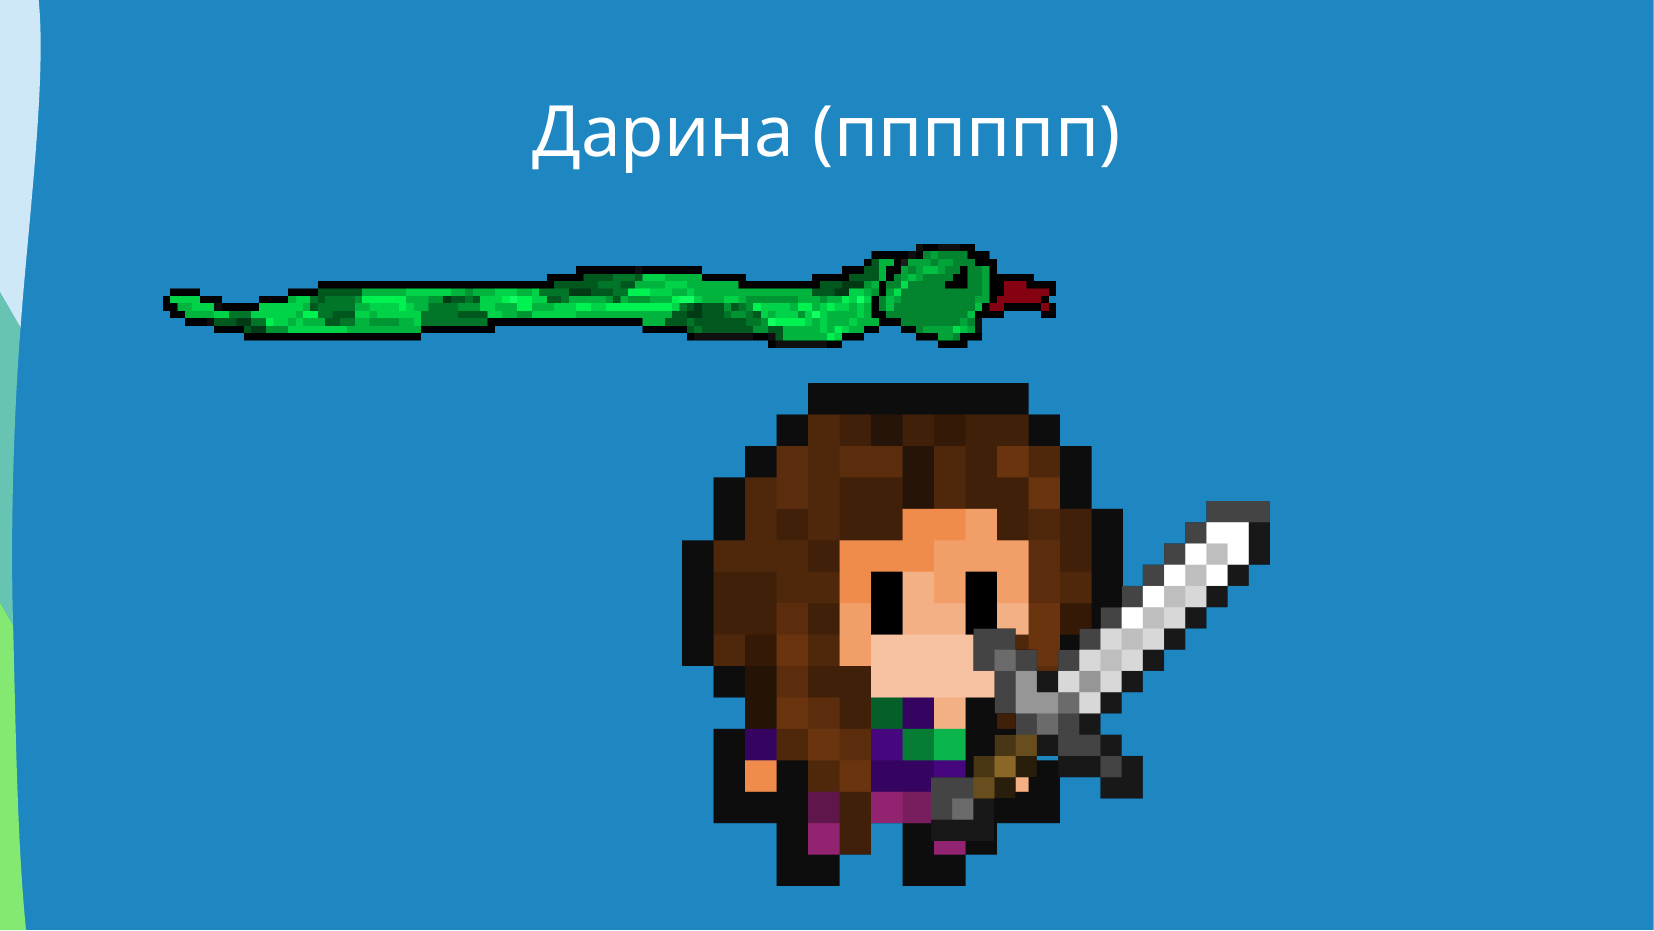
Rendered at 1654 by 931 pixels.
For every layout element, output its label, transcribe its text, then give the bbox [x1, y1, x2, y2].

picture [682, 383, 1270, 886]
text_box Дарина (пппппп) [0, 78, 1654, 178]
picture [118, 236, 1063, 355]
